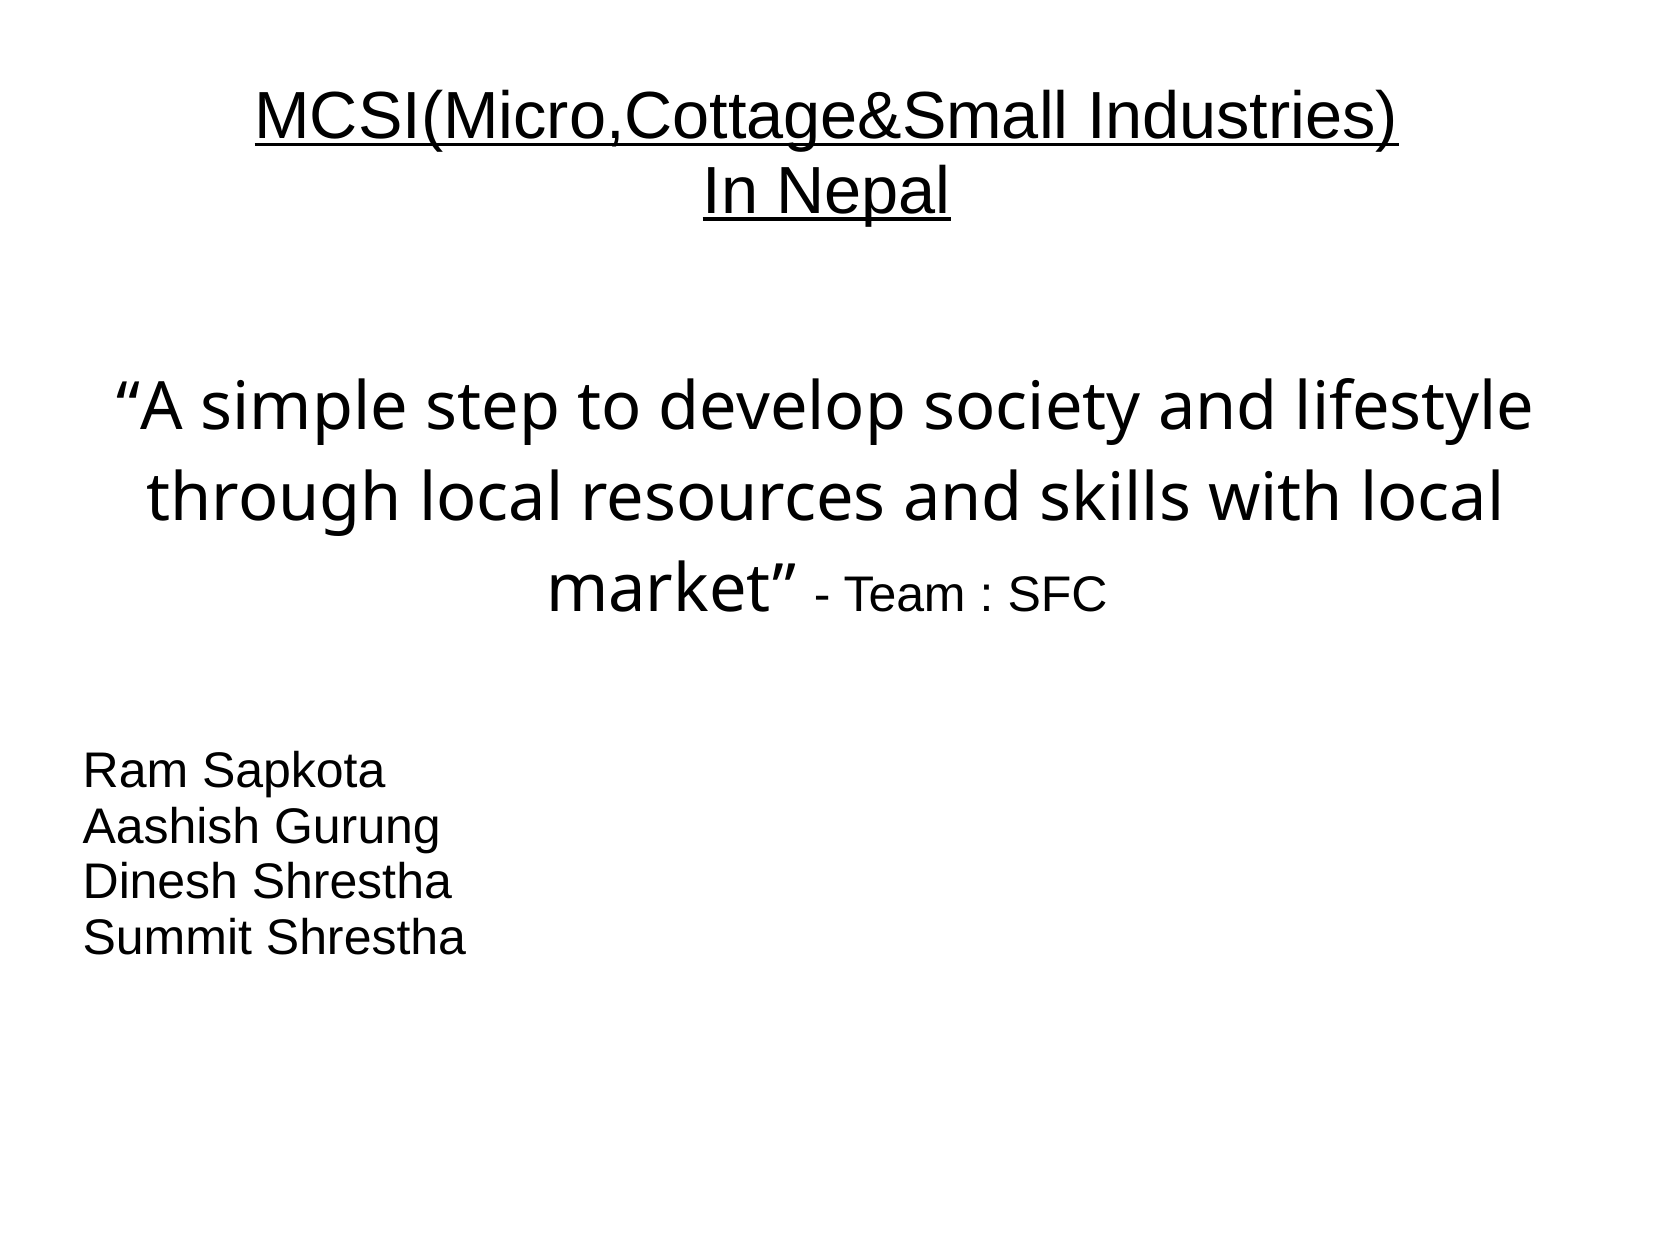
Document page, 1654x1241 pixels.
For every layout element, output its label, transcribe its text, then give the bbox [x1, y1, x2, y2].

subtitle “A simple step to develop society and lifestyle through local resources and skills with local market” - Team : SFC Ram Sapkota Aashish Gurung Dinesh Shrestha Summit Shrestha [82, 290, 1571, 1048]
title MCSI(Micro,Cottage&Small Industries) In Nepal [82, 49, 1571, 257]
